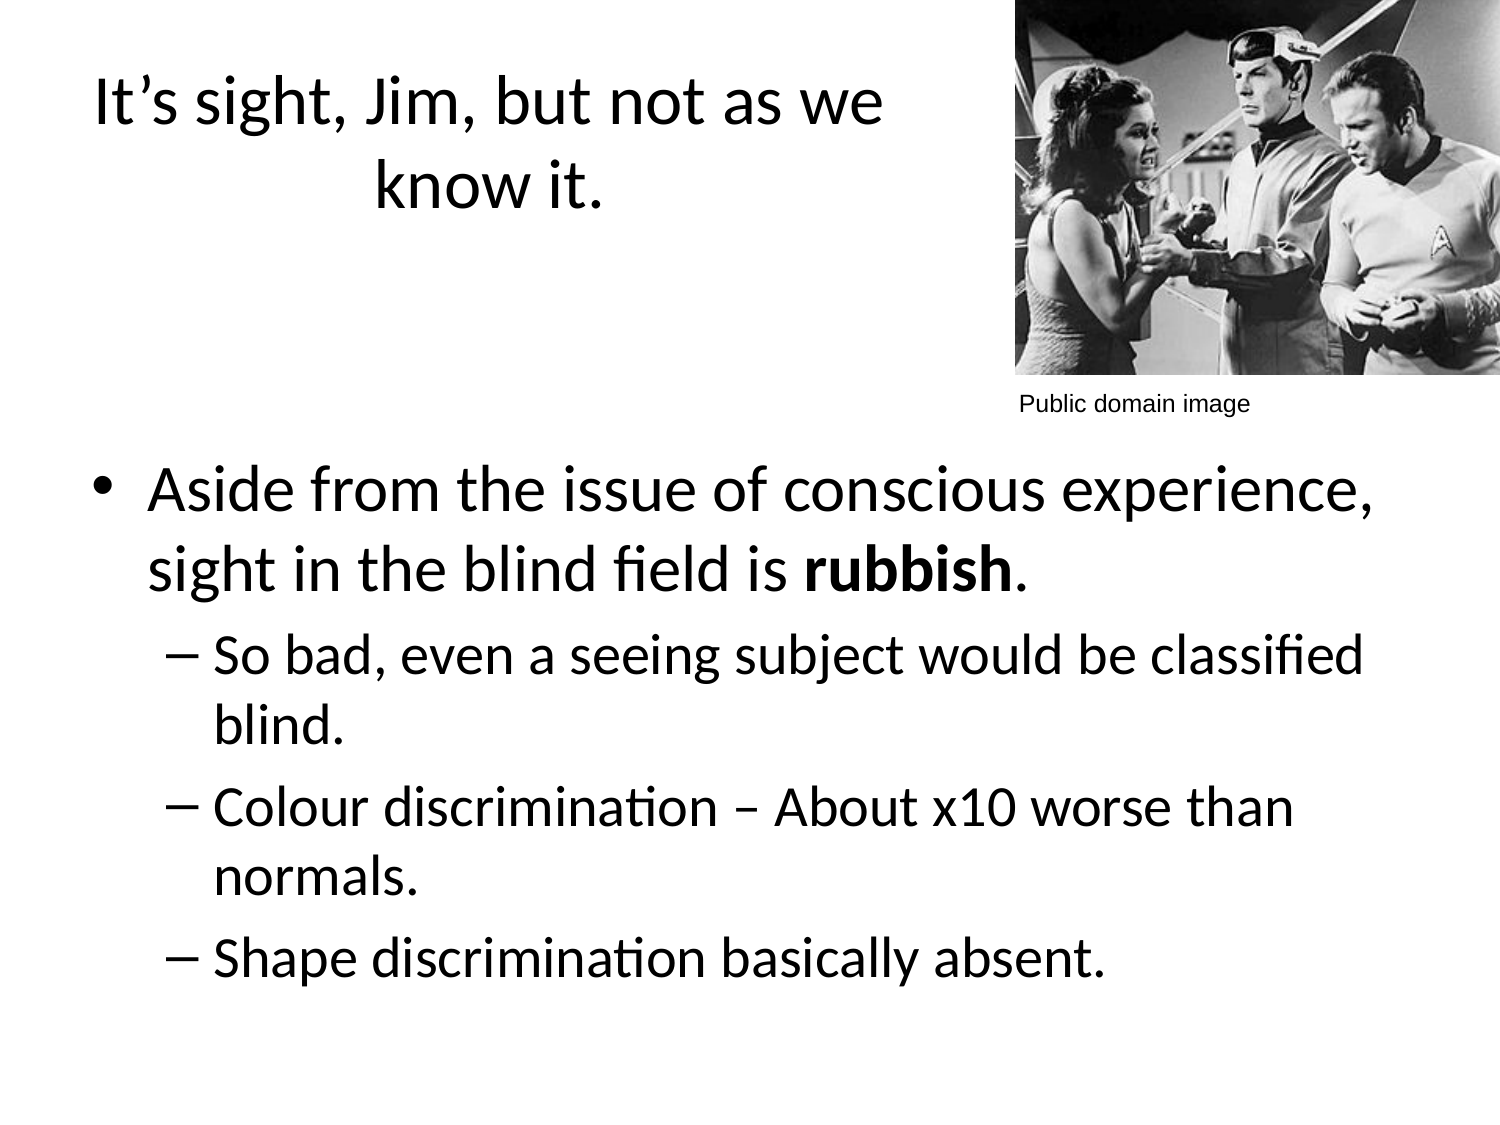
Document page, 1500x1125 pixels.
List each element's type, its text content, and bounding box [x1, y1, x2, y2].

picture [1015, 0, 1500, 375]
text_box Public domain image [1003, 382, 1500, 426]
title It’s sight, Jim, but not as we know it. [11, 45, 969, 232]
list Aside from the issue of conscious experience, sight in the blind field is rubbish. So bad, even a seeing subject would be classified blind. Colour discrimination – About x10 worse than normals. Shape discrimination basically absent. [76, 437, 1427, 1034]
